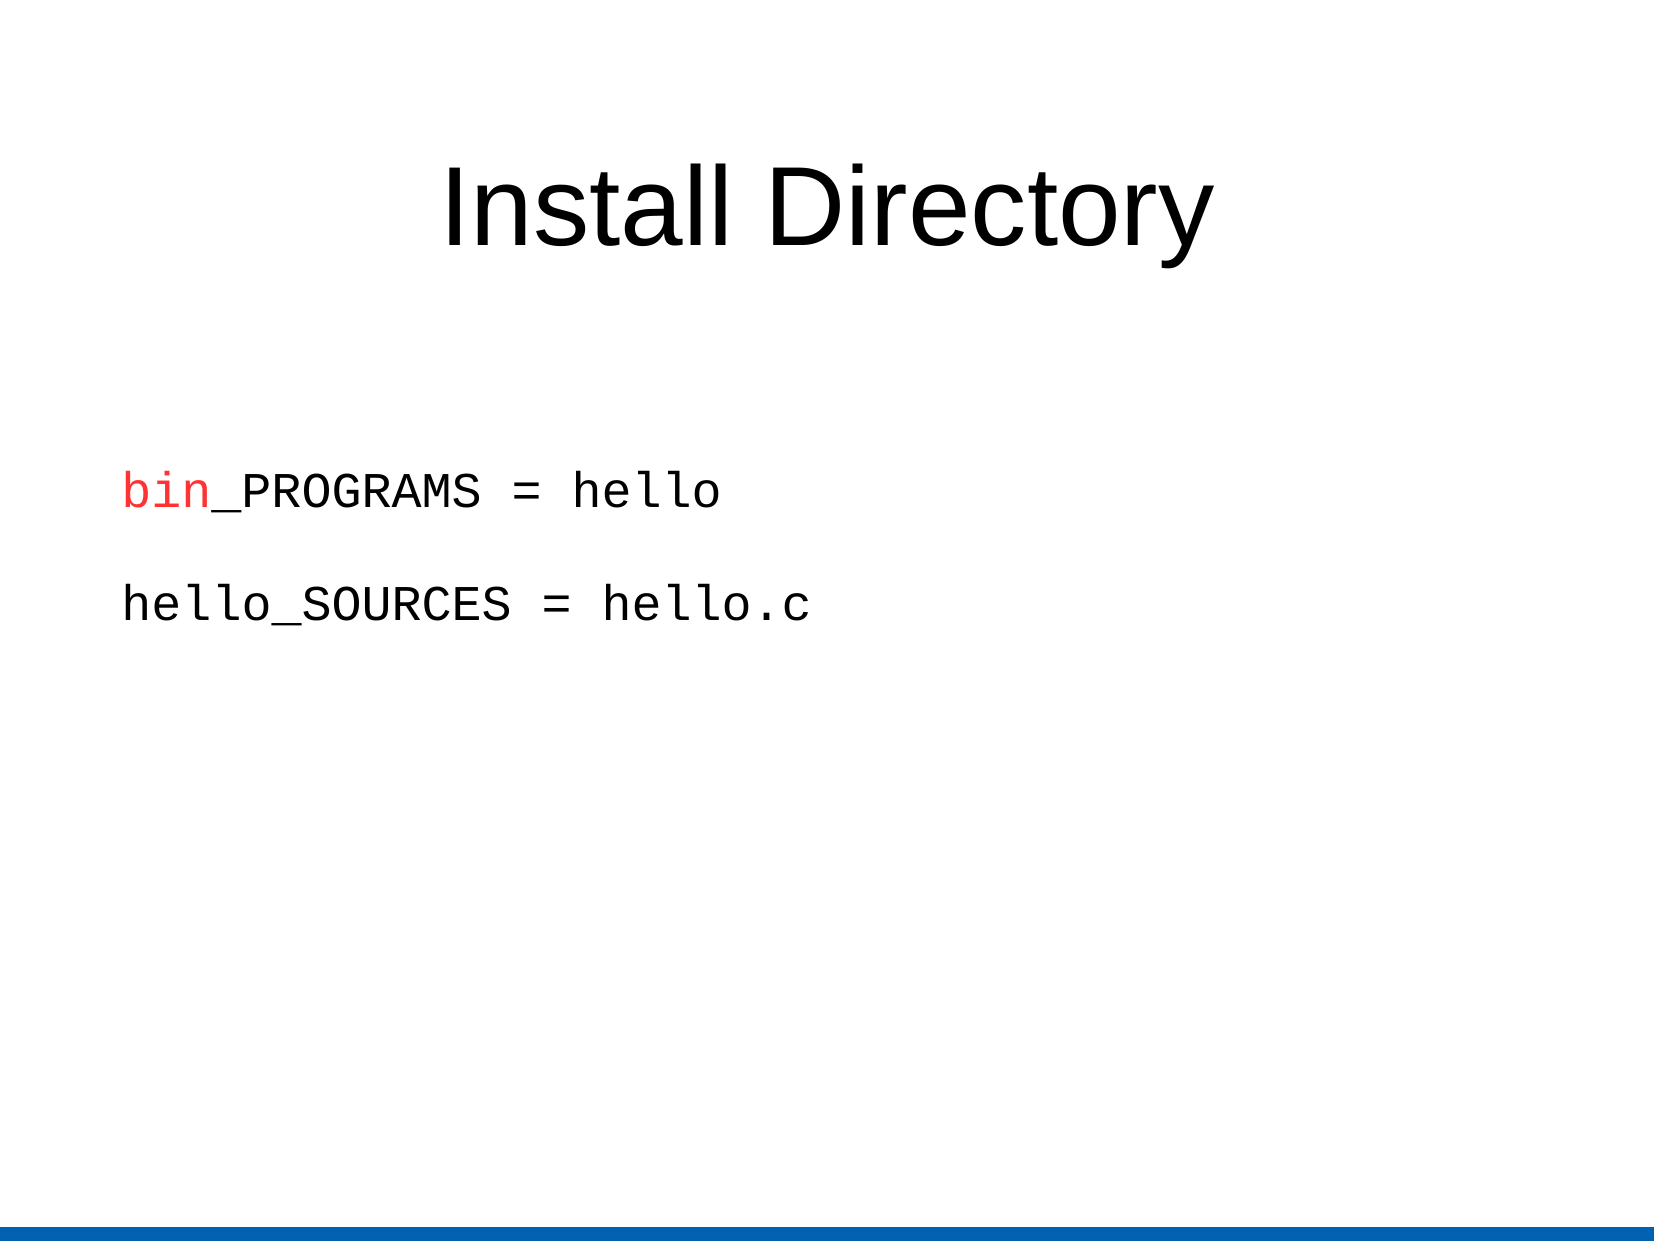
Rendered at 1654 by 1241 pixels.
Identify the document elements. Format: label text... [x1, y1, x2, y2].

subtitle bin_PROGRAMS = hello hello_SOURCES = hello.c [121, 344, 1533, 1127]
title Install Directory [121, 102, 1533, 311]
